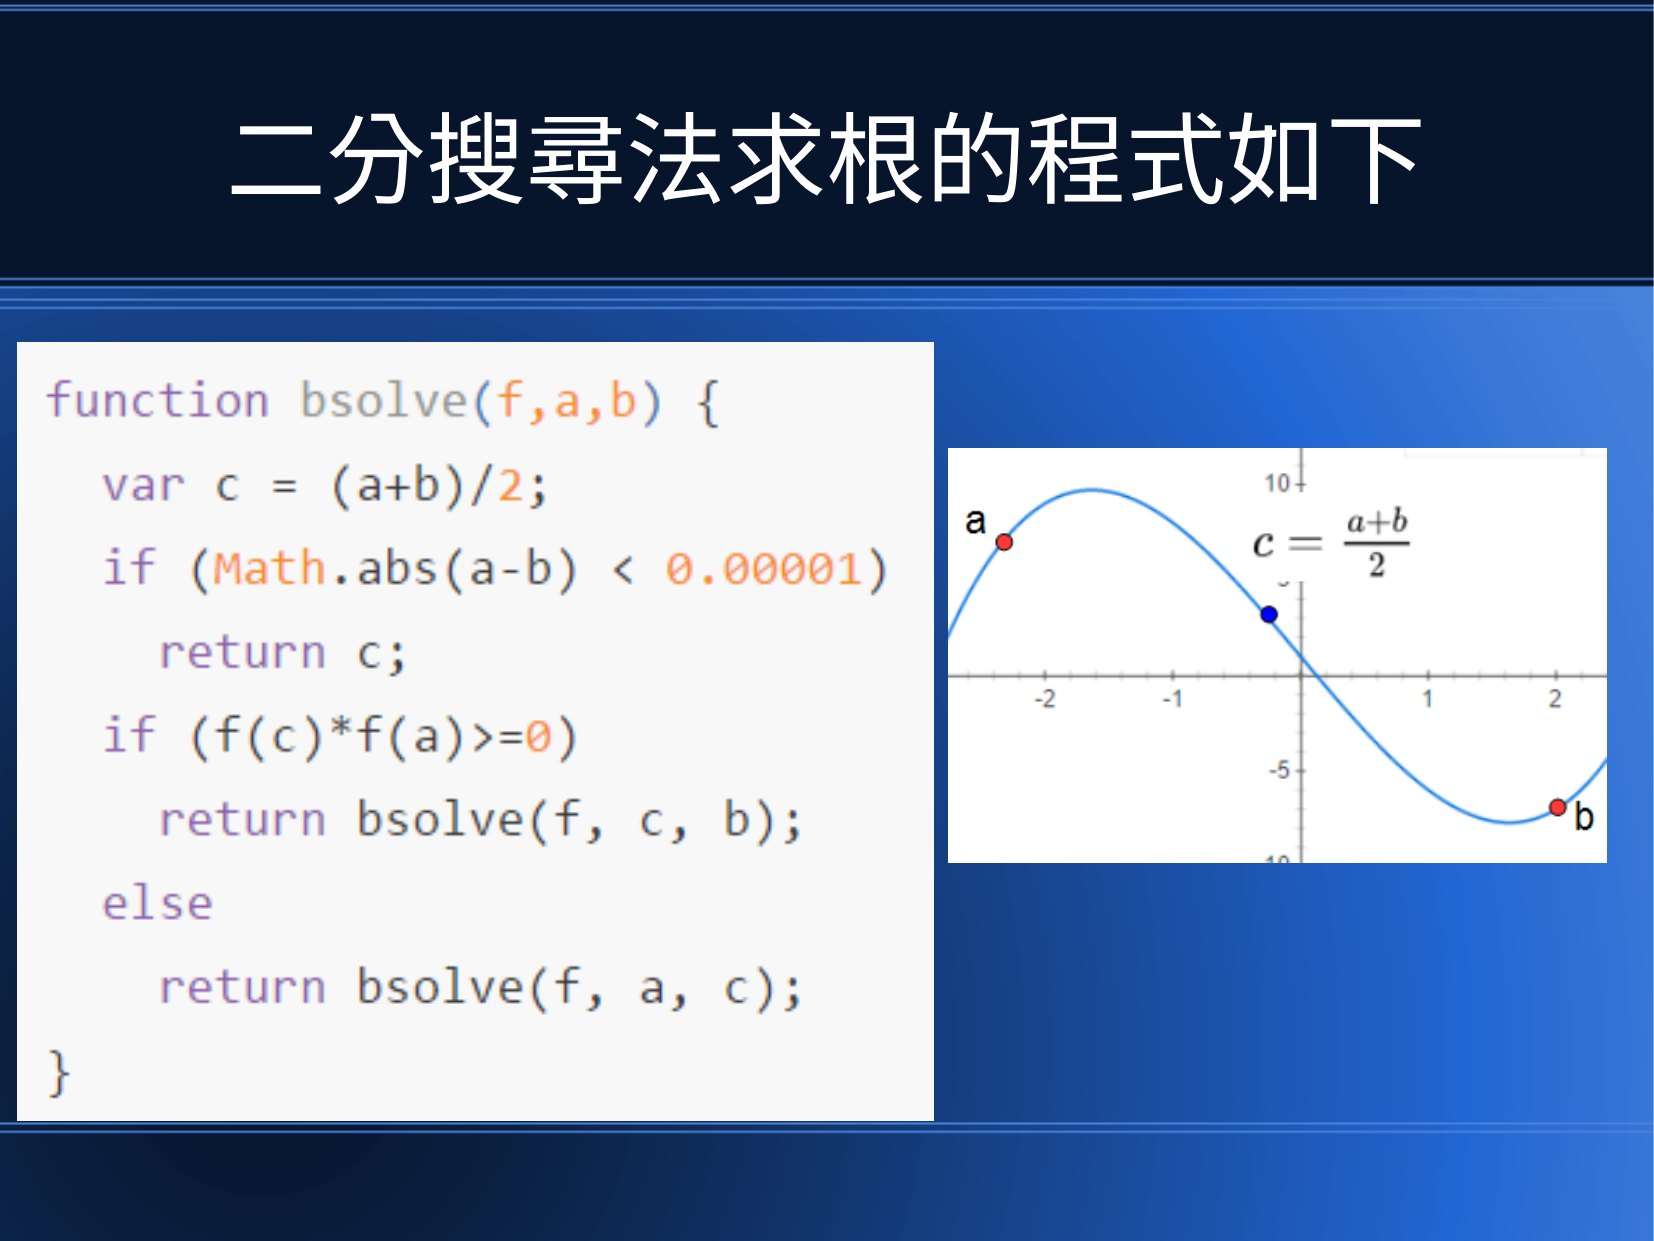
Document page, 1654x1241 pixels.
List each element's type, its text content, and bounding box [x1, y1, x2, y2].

title 二分搜尋法求根的程式如下 [82, 32, 1571, 274]
picture [0, 0, 1654, 1241]
